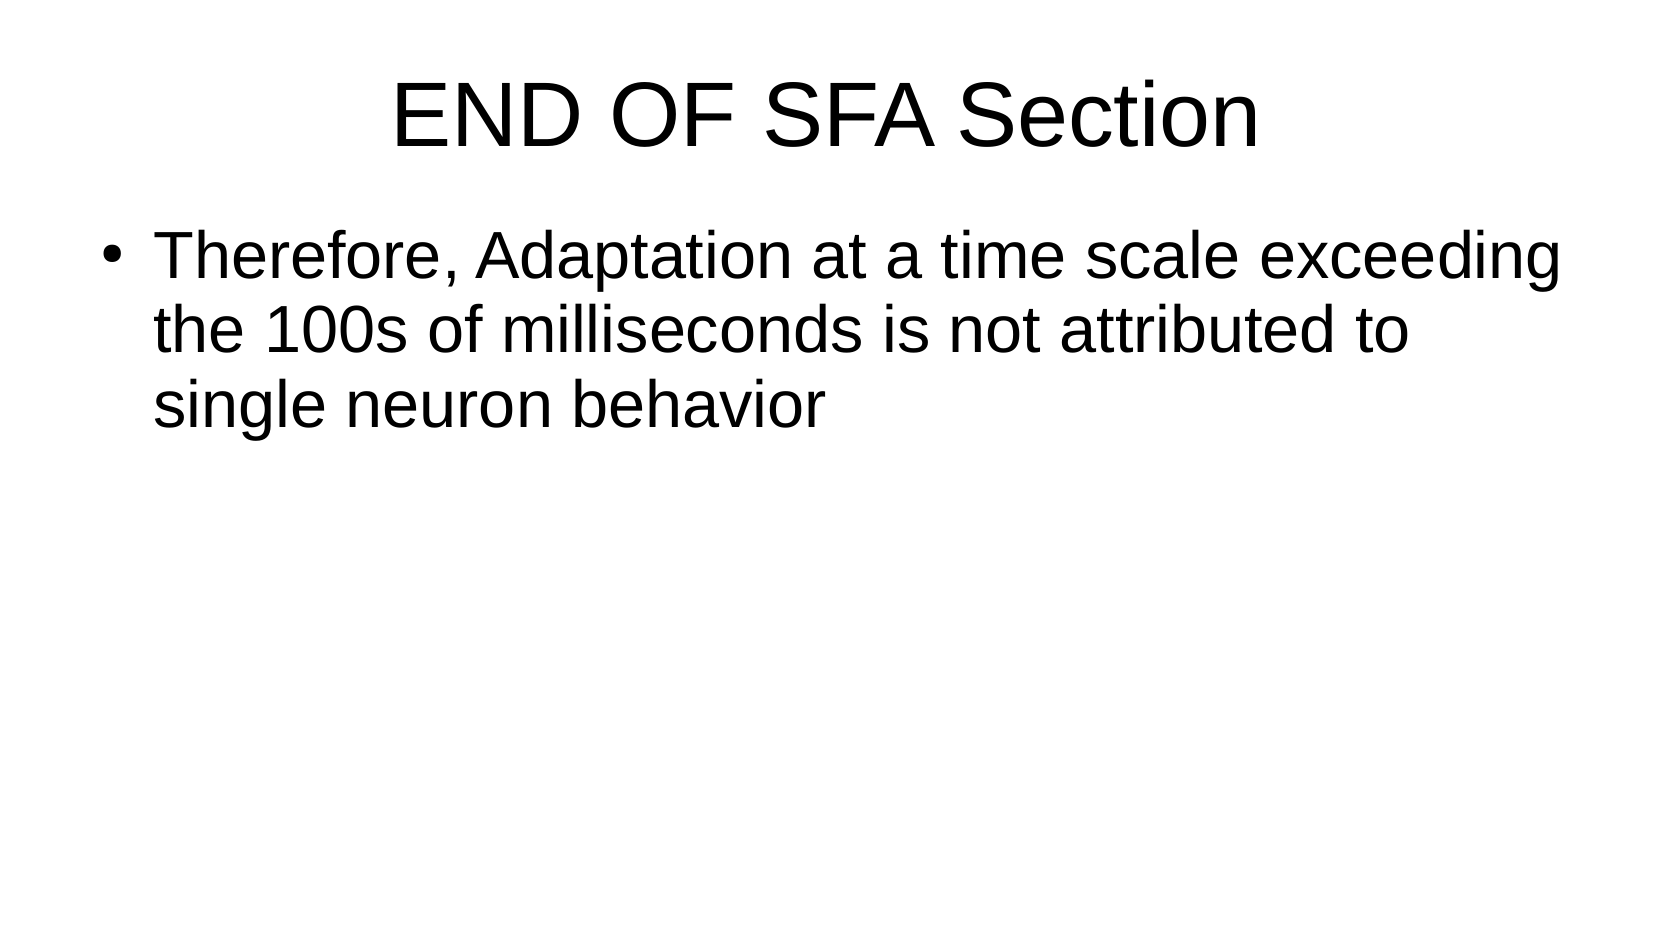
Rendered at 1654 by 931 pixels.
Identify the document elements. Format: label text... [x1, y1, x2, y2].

list Therefore, Adaptation at a time scale exceeding the 100s of milliseconds is not attributed to single neuron behavior [82, 217, 1571, 758]
title END OF SFA Section [82, 37, 1571, 193]
